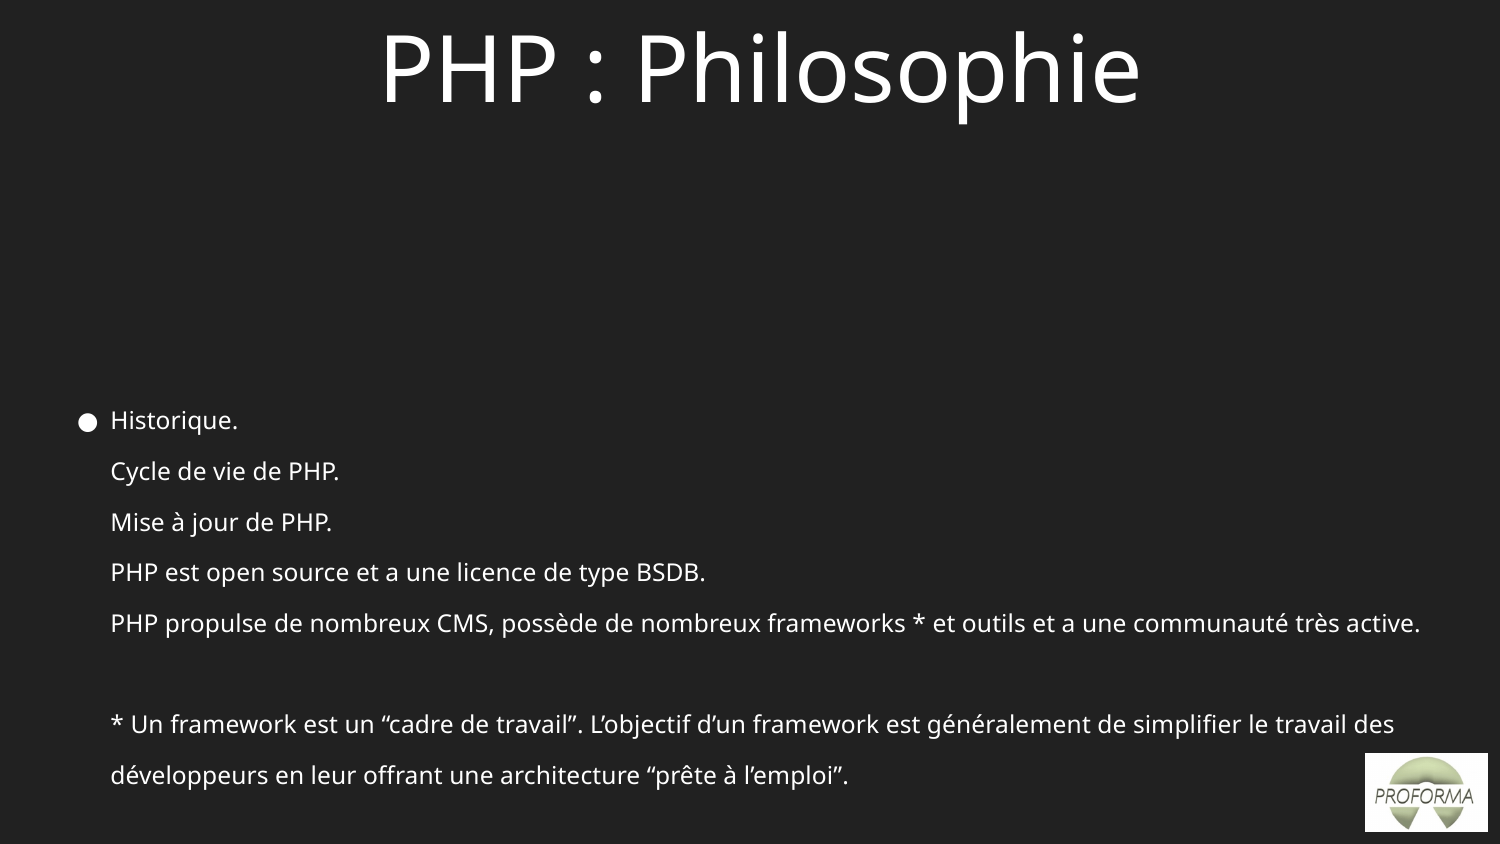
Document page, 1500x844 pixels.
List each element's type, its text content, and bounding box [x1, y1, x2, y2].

title PHP : Philosophie [70, 0, 1451, 146]
picture [1365, 753, 1488, 832]
title Historique. Cycle de vie de PHP. Mise à jour de PHP. PHP est open source et a une licence de type BSDB. PHP propulse de nombreux CMS, possède de nombreux frameworks * et outils et a une communauté très active. * Un framework est un “cadre de travail”. L’objectif d’un framework est généralement de simplifier le travail des développeurs en leur offrant une architecture “prête à l’emploi”. [51, 360, 1471, 807]
